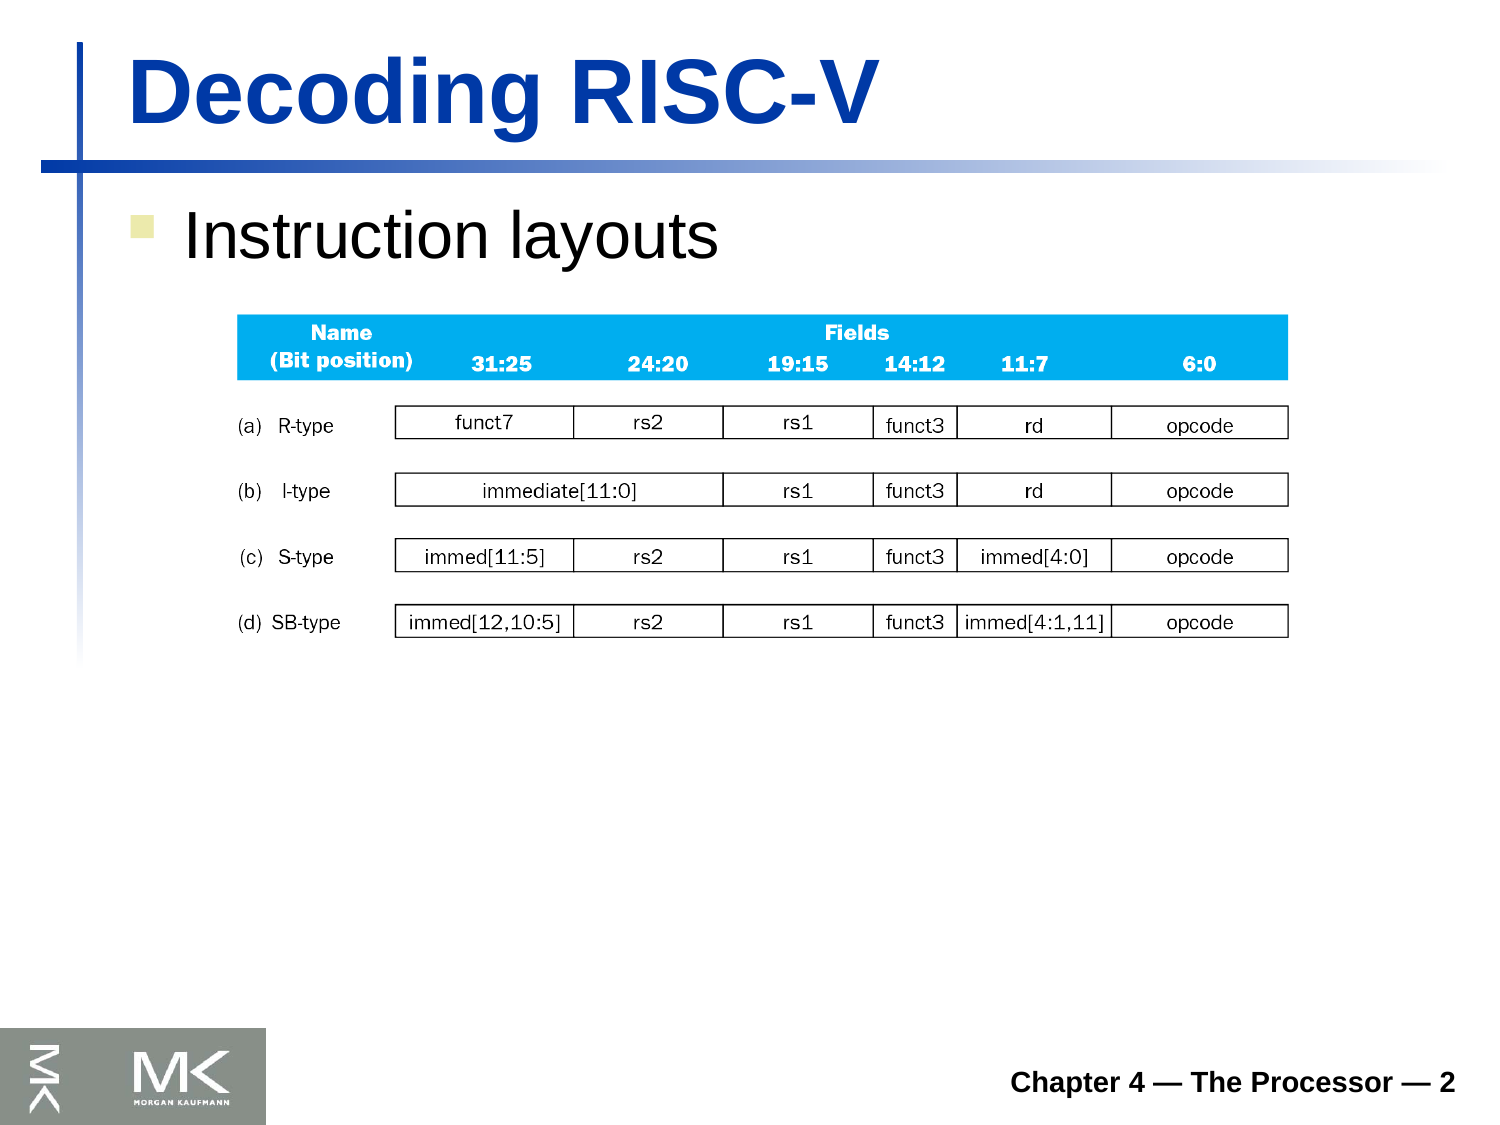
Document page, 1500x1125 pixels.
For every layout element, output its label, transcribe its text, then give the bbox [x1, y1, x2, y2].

picture [1003, 357, 1013, 371]
picture [769, 357, 779, 371]
picture [865, 325, 875, 339]
picture [1184, 357, 1195, 371]
picture [933, 357, 944, 371]
picture [920, 357, 930, 371]
picture [353, 329, 358, 339]
picture [393, 357, 403, 367]
picture [827, 325, 841, 339]
picture [845, 329, 856, 339]
picture [1205, 357, 1215, 371]
picture [363, 353, 370, 367]
picture [1016, 357, 1027, 371]
picture [345, 357, 360, 367]
title Decoding RISC-V [112, 23, 1468, 149]
picture [473, 357, 483, 371]
picture [331, 357, 342, 367]
picture [486, 357, 497, 371]
picture [237, 381, 1289, 638]
picture [643, 357, 654, 371]
picture [341, 329, 351, 339]
picture [380, 357, 390, 367]
picture [803, 357, 813, 371]
picture [783, 357, 793, 371]
picture [1037, 357, 1047, 371]
picture [281, 353, 292, 367]
picture [301, 353, 308, 367]
picture [899, 357, 911, 371]
picture [886, 357, 896, 371]
text_box Chapter 4 — The Processor — <number> [277, 1046, 1471, 1106]
picture [313, 325, 325, 339]
picture [271, 353, 276, 369]
picture [361, 329, 371, 339]
picture [878, 329, 888, 339]
picture [521, 357, 531, 371]
picture [629, 357, 639, 371]
picture [663, 357, 673, 371]
picture [507, 357, 517, 371]
picture [677, 357, 687, 371]
picture [318, 357, 328, 371]
picture [817, 357, 827, 371]
list Instruction layouts [112, 184, 1469, 298]
picture [0, 1028, 266, 1125]
picture [328, 329, 338, 339]
picture [407, 353, 411, 371]
